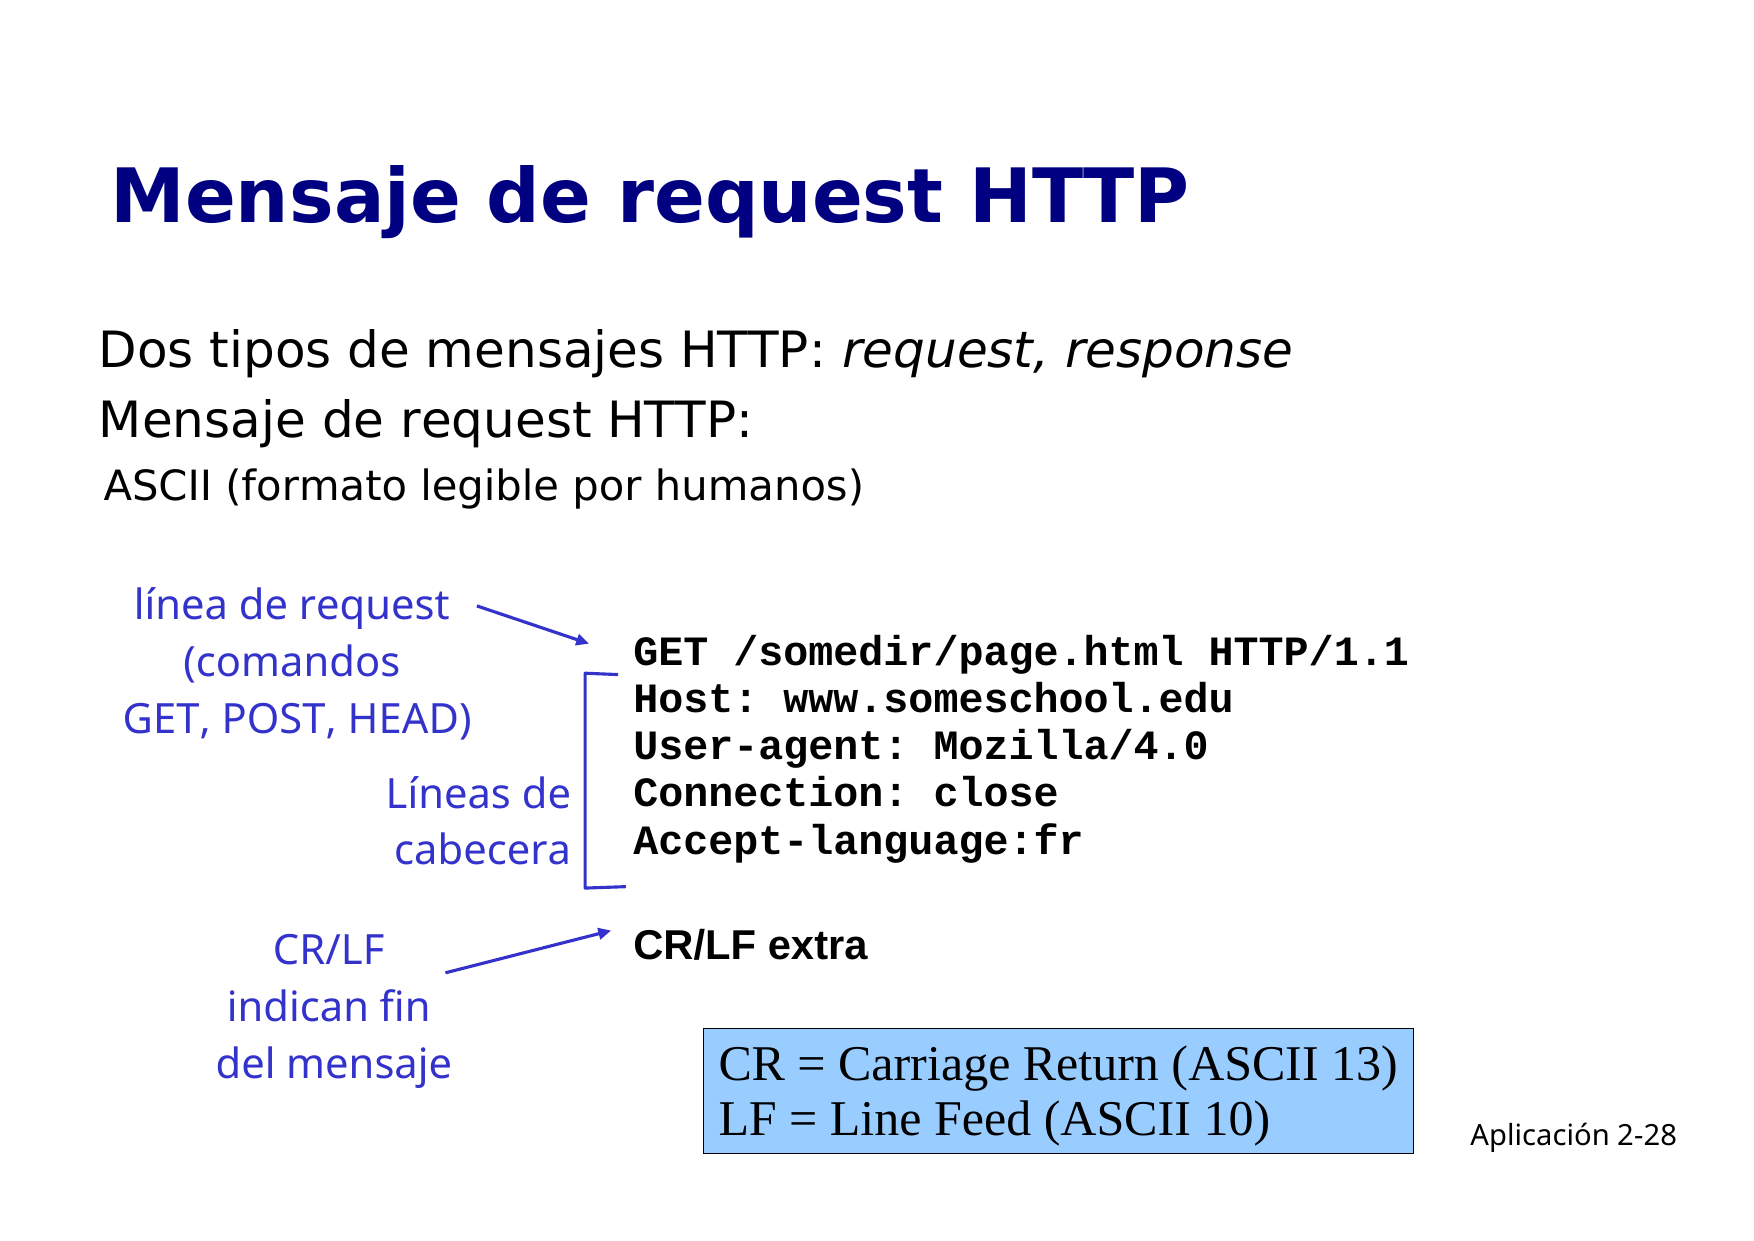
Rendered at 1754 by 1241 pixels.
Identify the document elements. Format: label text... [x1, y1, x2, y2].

title Mensaje de request HTTP [95, 88, 1671, 305]
text_box CR/LF indican fin del mensaje [200, 911, 468, 1099]
text_box CR = Carriage Return (ASCII 13) LF = Line Feed (ASCII 10) [703, 1028, 1414, 1154]
text_box línea de request (comandos GET, POST, HEAD) [107, 566, 487, 754]
text_box Líneas de cabecera [370, 755, 586, 886]
list Dos tipos de mensajes HTTP: request, response Mensaje de request HTTP: ASCII (formato legible por humanos) [95, 320, 1671, 516]
text_box GET /somedir/page.html HTTP/1.1 Host: www.someschool.edu User-agent: Mozilla/4.0 Connection: close Accept-language:fr CR/LF extra [618, 622, 1424, 977]
